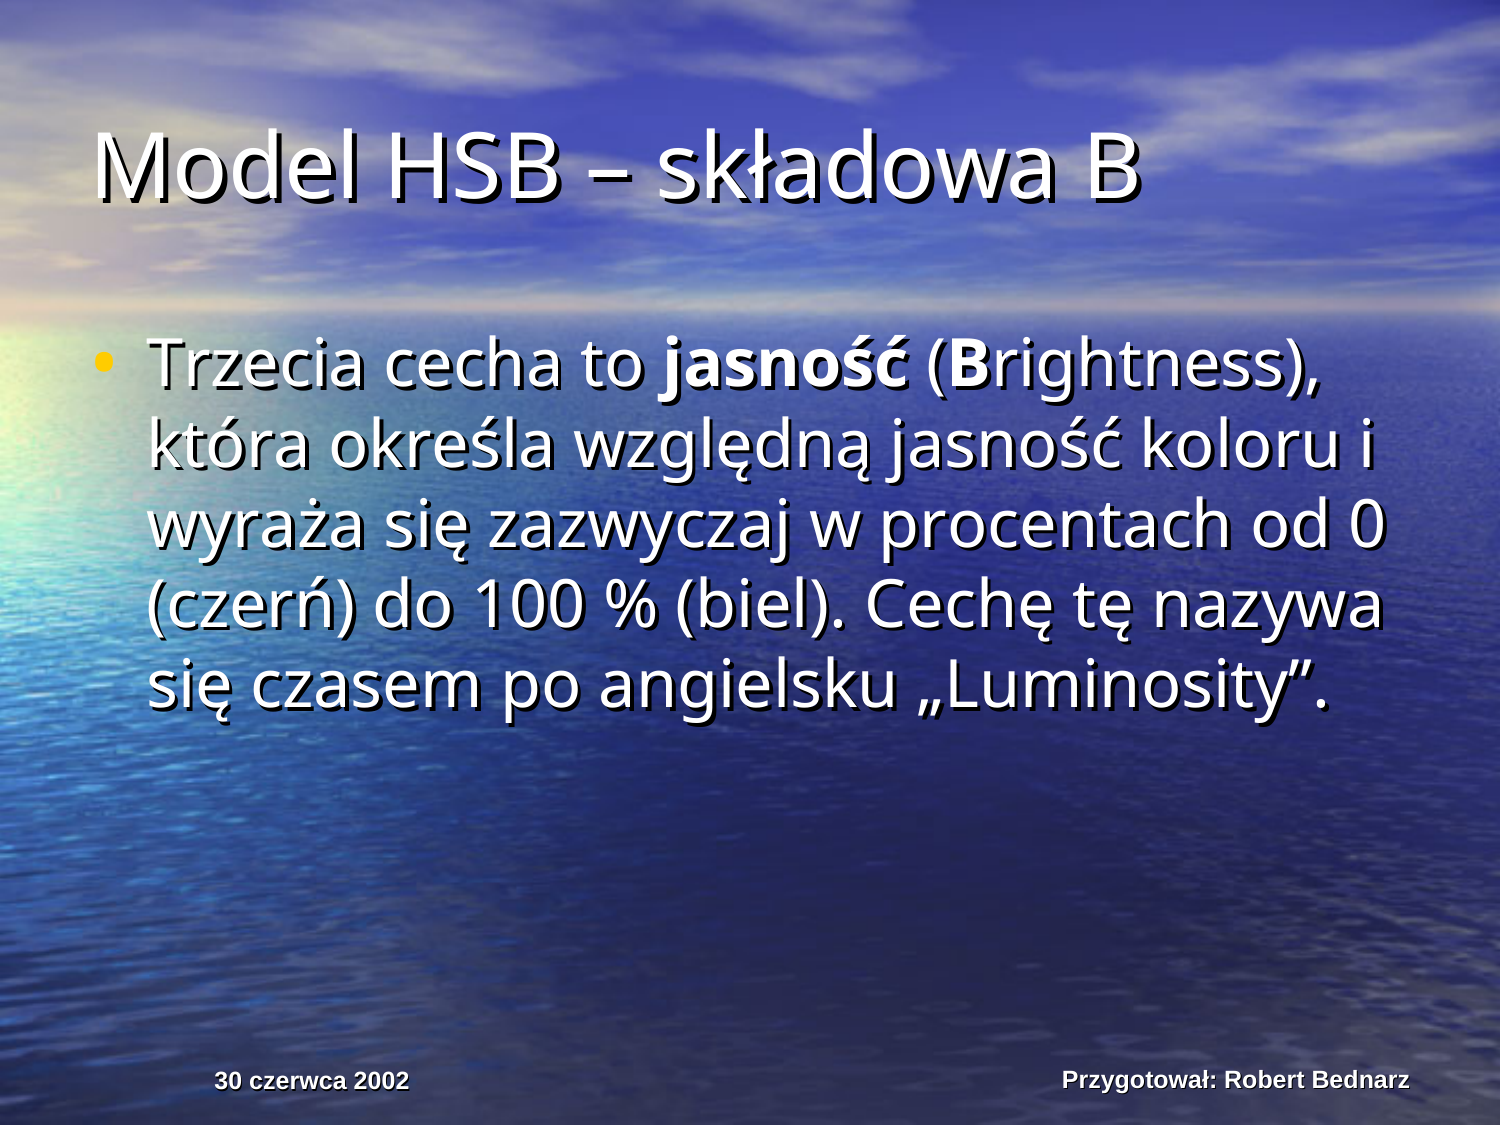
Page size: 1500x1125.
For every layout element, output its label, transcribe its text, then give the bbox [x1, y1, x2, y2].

list Trzecia cecha to jasność (Brightness), która określa względną jasność koloru i wyraża się zazwyczaj w procentach od 0 (czerń) do 100 % (biel). Cechę tę nazywa się czasem po angielsku „Luminosity”. [75, 312, 1426, 752]
title Model HSB – składowa B [75, 47, 1426, 276]
picture [0, 0, 1500, 1125]
